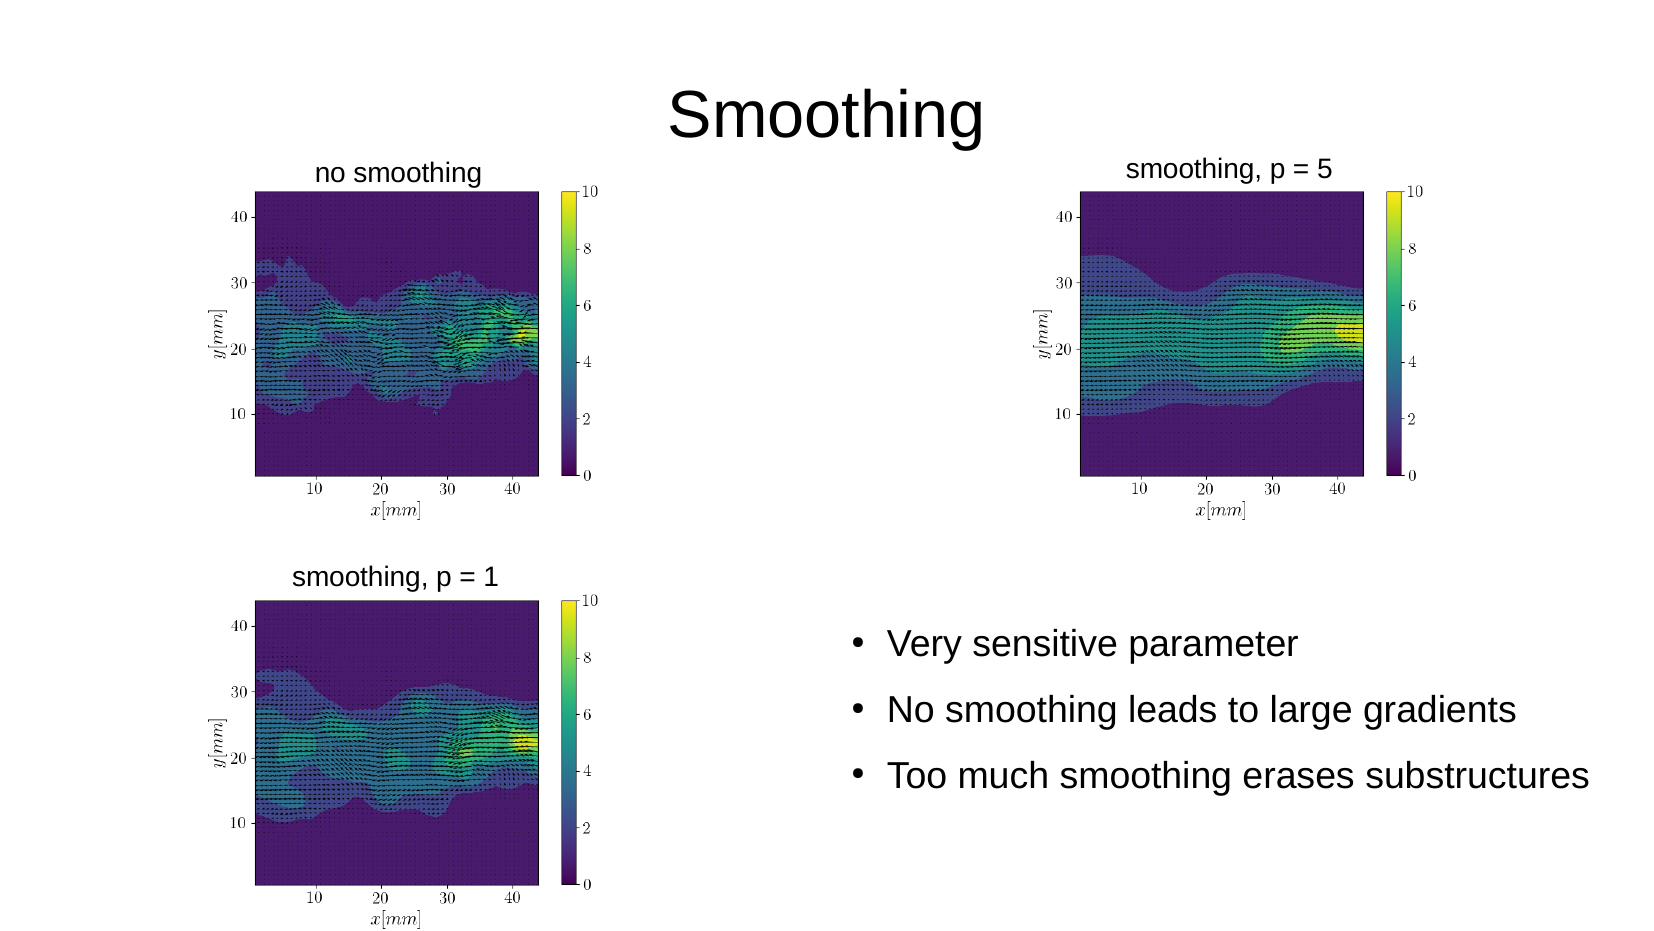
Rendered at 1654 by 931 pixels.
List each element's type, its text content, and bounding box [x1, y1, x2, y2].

text_box Very sensitive parameter No smoothing leads to large gradients Too much smoothing erases substructures [836, 615, 1606, 804]
text_box smoothing, p = 1 [277, 553, 586, 601]
text_box smoothing, p = 5 [1111, 146, 1419, 193]
picture [90, 555, 691, 931]
title Smoothing [82, 37, 1571, 193]
picture [915, 193, 1516, 522]
text_box no smoothing [300, 149, 555, 196]
picture [90, 146, 691, 522]
